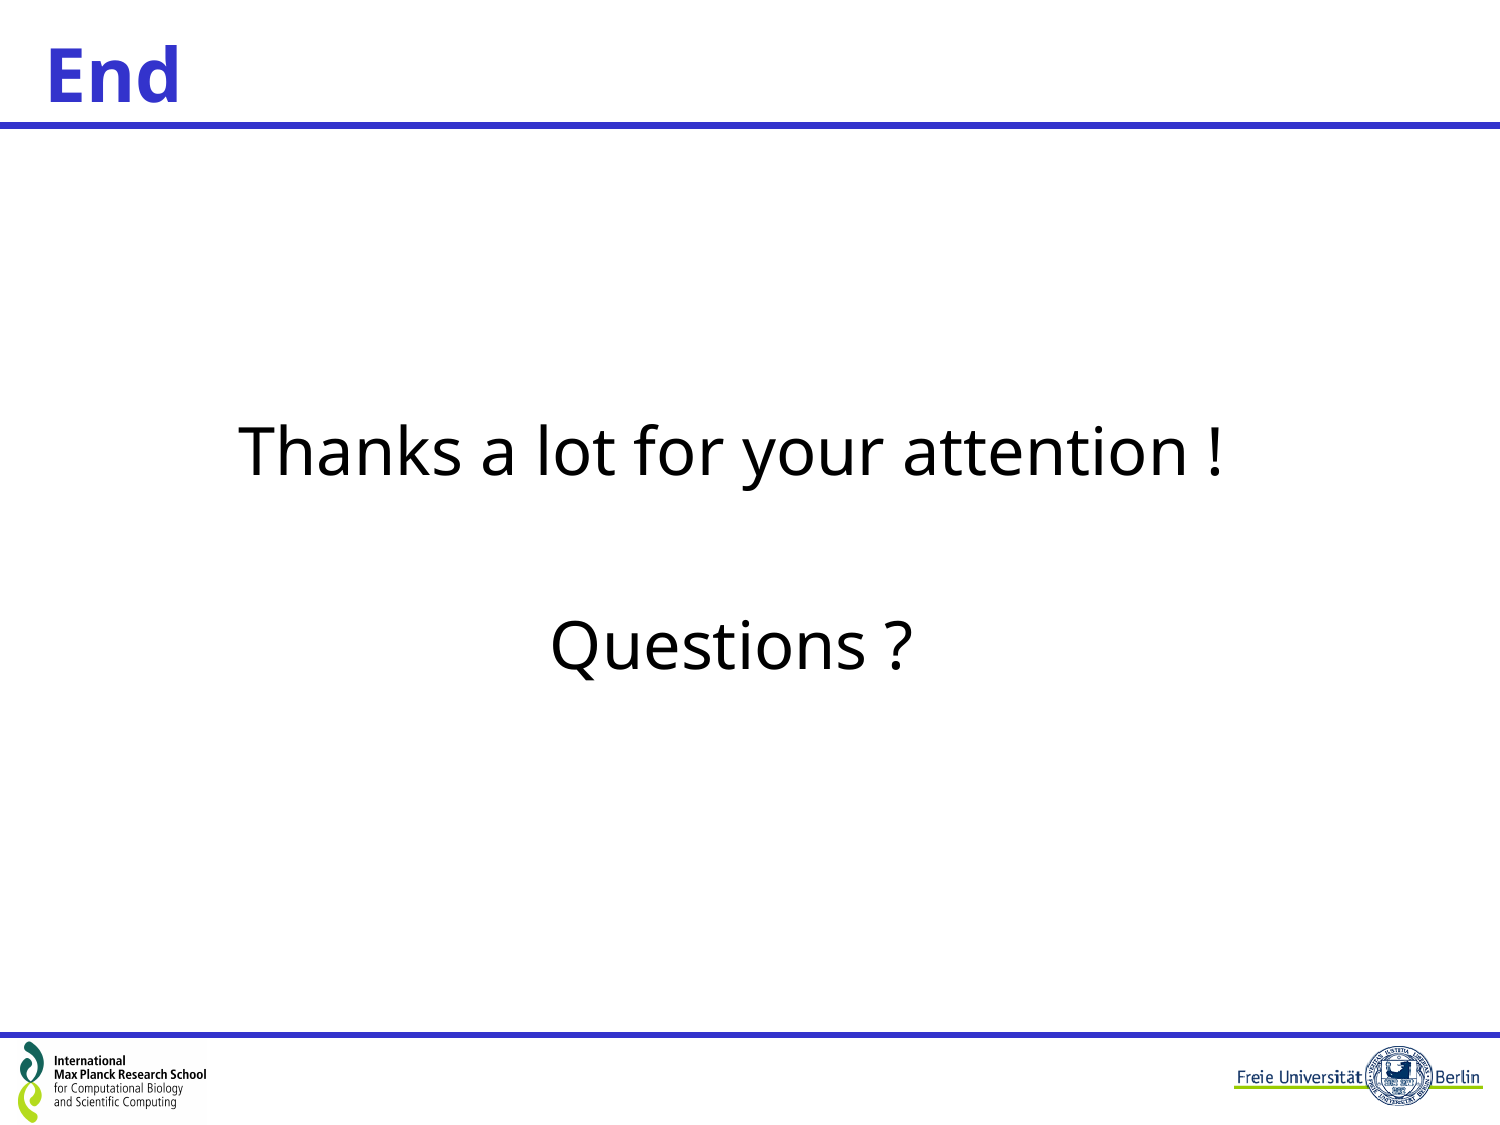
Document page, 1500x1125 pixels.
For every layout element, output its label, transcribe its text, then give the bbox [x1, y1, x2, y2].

title End [29, 3, 1164, 142]
picture [1234, 1046, 1483, 1106]
picture [17, 1039, 207, 1125]
list Thanks a lot for your attention ! Questions ? [88, 208, 1377, 1012]
